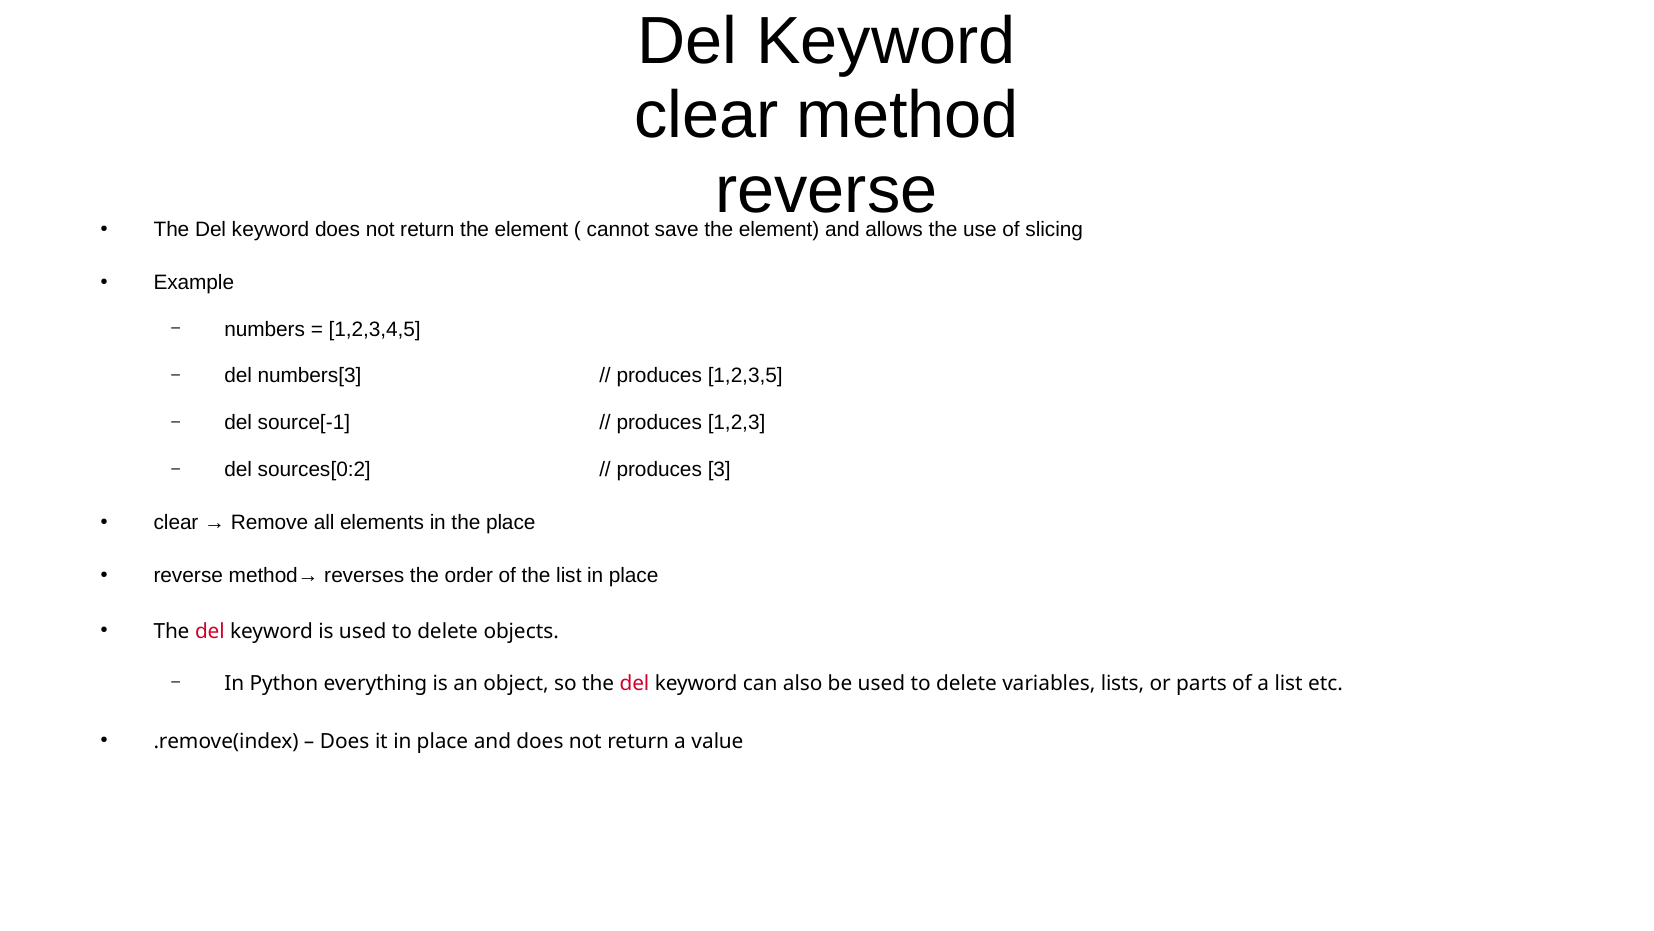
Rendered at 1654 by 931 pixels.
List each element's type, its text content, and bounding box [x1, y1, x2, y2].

list The Del keyword does not return the element ( cannot save the element) and allows the use of slicing Example numbers = [1,2,3,4,5] del numbers[3] // produces [1,2,3,5] del source[-1] // produces [1,2,3] del sources[0:2] // produces [3] clear → Remove all elements in the place reverse method→ reverses the order of the list in place The del keyword is used to delete objects. In Python everything is an object, so the del keyword can also be used to delete variables, lists, or parts of a list etc. .remove(index) – Does it in place and does not return a value [82, 217, 1576, 901]
title Del Keyword clear method reverse [82, 2, 1571, 217]
